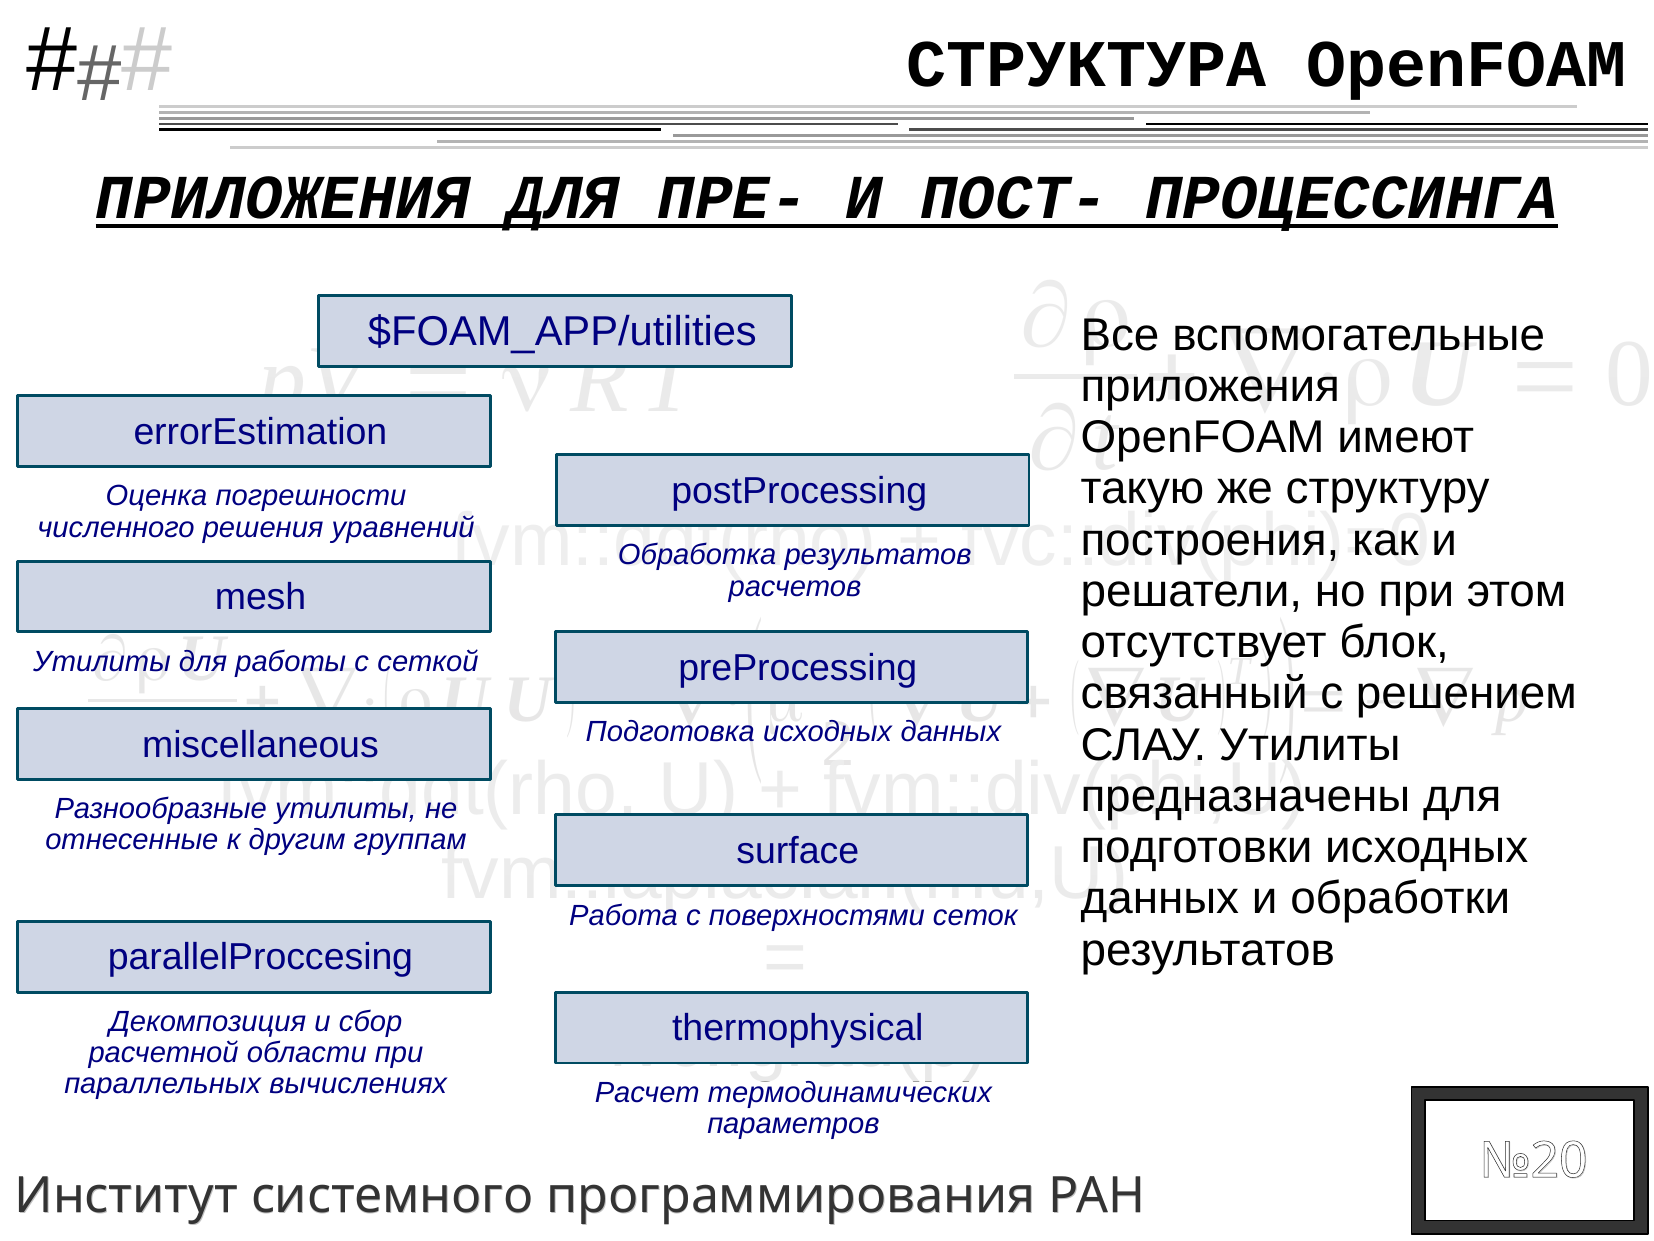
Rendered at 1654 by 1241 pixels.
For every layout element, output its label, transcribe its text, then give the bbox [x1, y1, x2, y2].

text_box preProcessing [555, 631, 1028, 703]
text_box Декомпозиция и сбор расчетной области при параллельных вычислениях [16, 999, 497, 1110]
text_box Обработка результатов расчетов [555, 532, 1035, 612]
text_box Подготовка исходных данных [553, 709, 1034, 773]
text_box mesh [17, 561, 491, 632]
text_box postProcessing [556, 454, 1029, 526]
text_box miscellaneous [17, 708, 491, 780]
text_box parallelProccesing [17, 921, 491, 993]
text_box Все вспомогательные приложения OpenFOAM имеют такую же структуру построения, как и решатели, но при этом отсутствует блок, связанный с решением СЛАУ. Утилиты предназначены для подготовки исходных данных и обработки результатов [1080, 308, 1595, 1117]
text_box surface [555, 814, 1028, 886]
text_box Разнообразные утилиты, не отнесенные к другим группам [16, 786, 497, 866]
title ПРИЛОЖЕНИЯ ДЛЯ ПРЕ- И ПОСТ- ПРОЦЕССИНГА [0, 147, 1654, 257]
text_box Утилиты для работы с сеткой [16, 639, 497, 702]
text_box $FOAM_APP/utilities [318, 295, 792, 367]
text_box Расчет термодинамических параметров [553, 1070, 1034, 1149]
text_box thermophysical [555, 992, 1028, 1063]
text_box Оценка погрешности численного решения уравнений [16, 473, 497, 553]
text_box errorEstimation [17, 395, 491, 467]
text_box Работа с поверхностями сеток [553, 892, 1034, 956]
